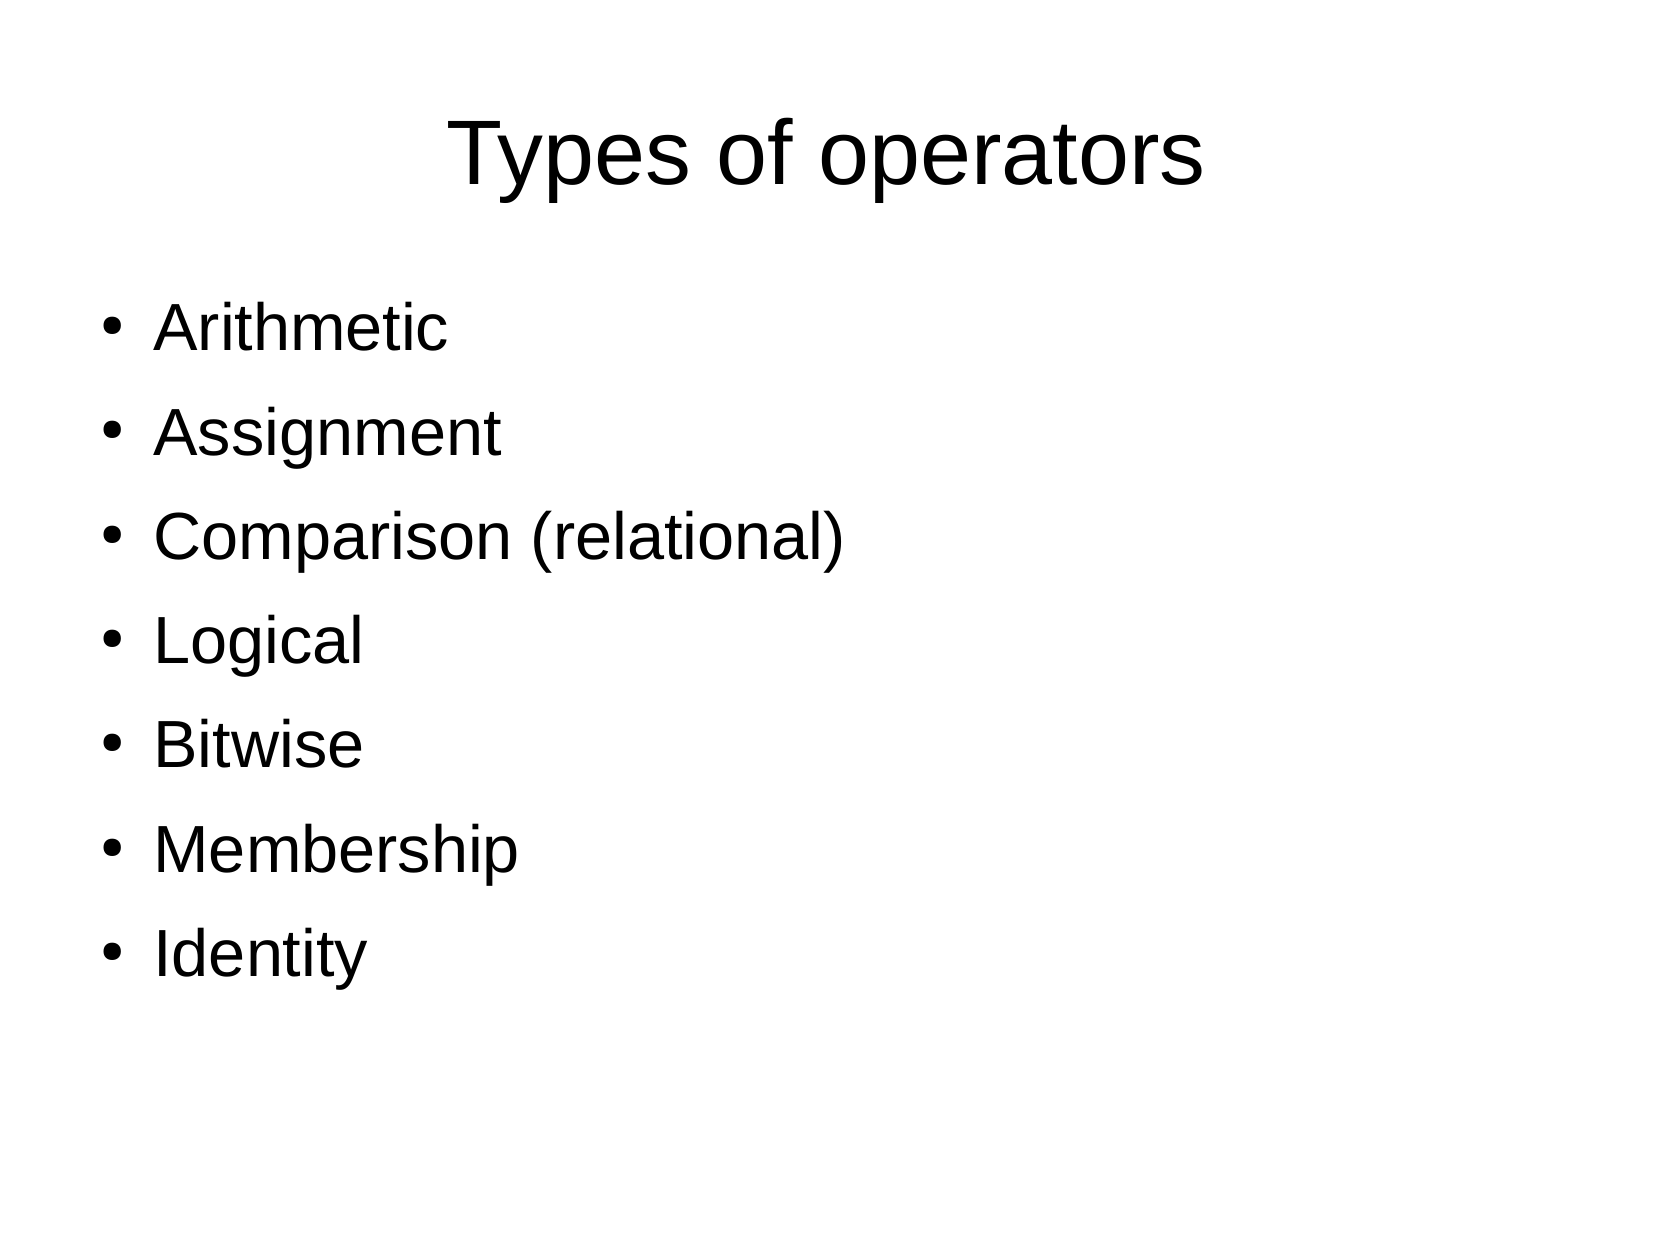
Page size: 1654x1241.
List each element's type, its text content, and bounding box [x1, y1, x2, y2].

list Arithmetic Assignment Comparison (relational) Logical Bitwise Membership Identity [82, 290, 1571, 1096]
title Types of operators [82, 49, 1571, 257]
